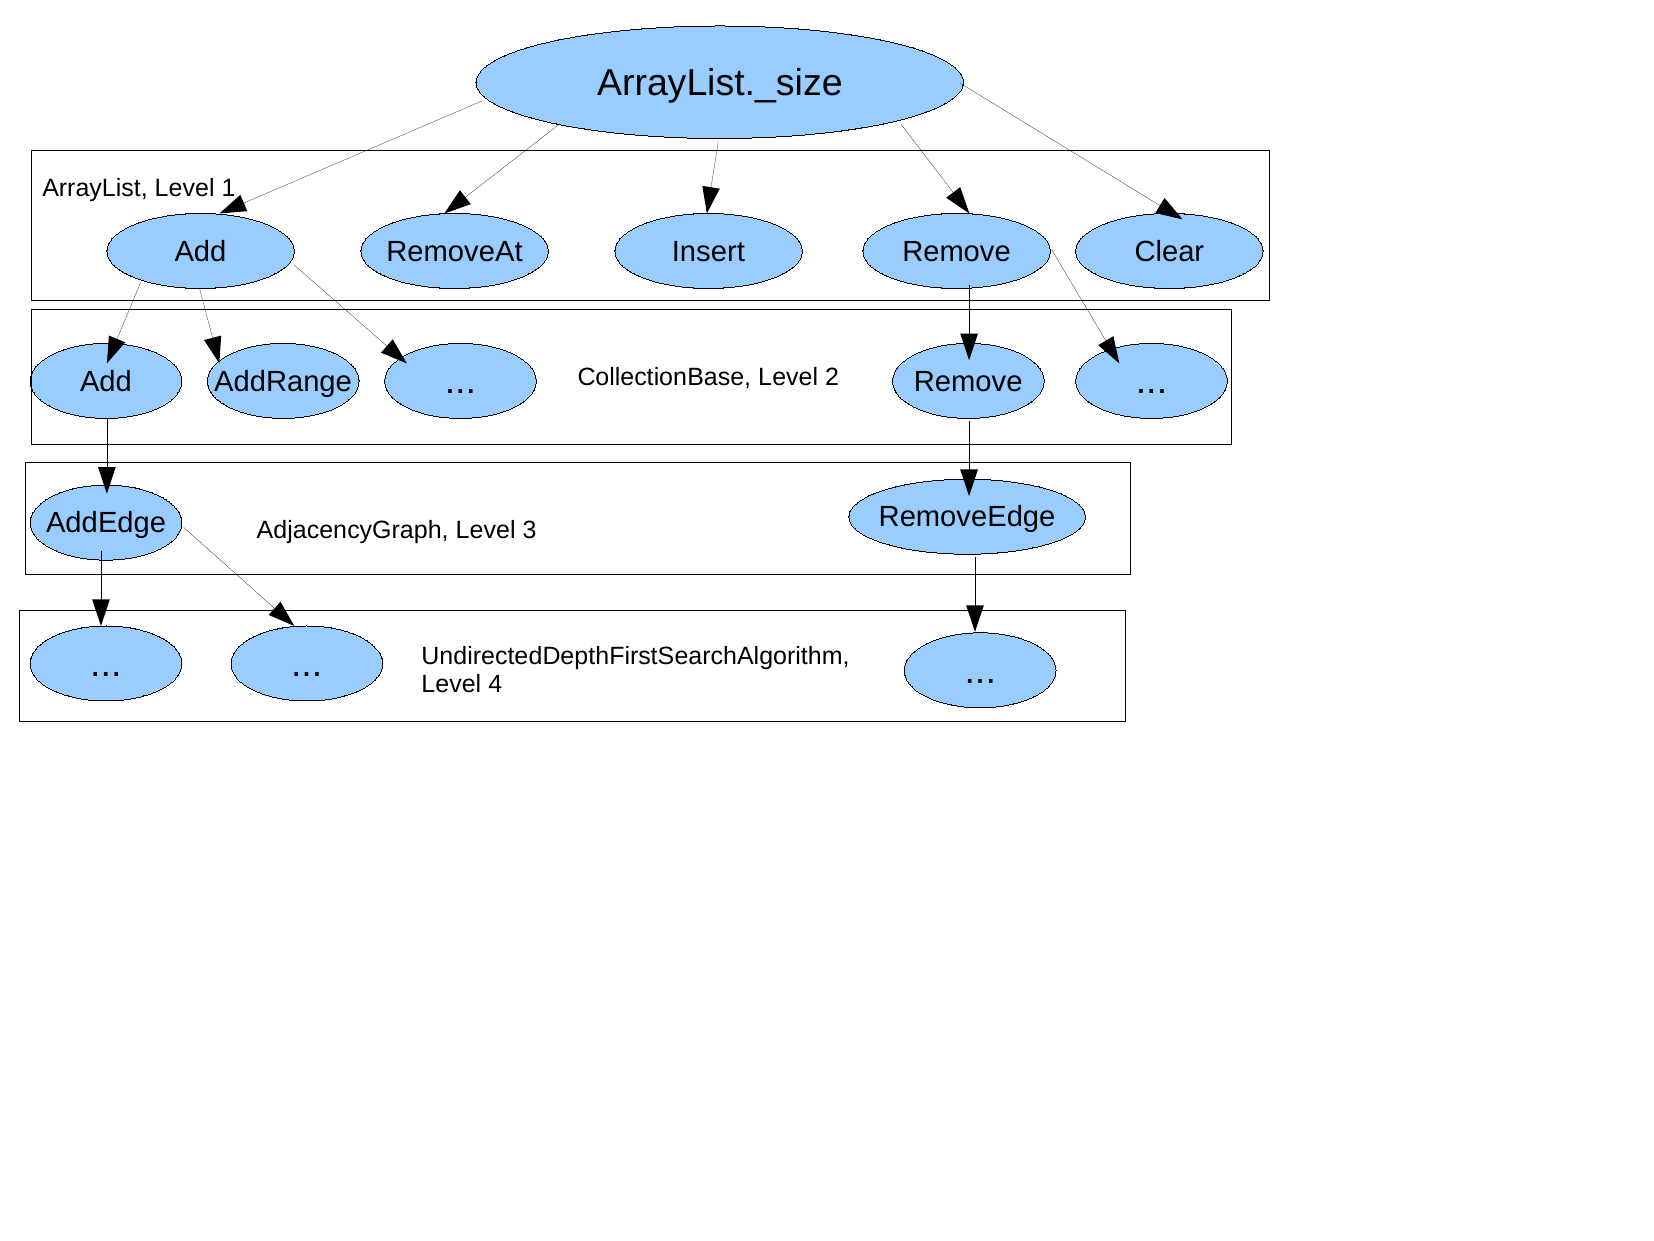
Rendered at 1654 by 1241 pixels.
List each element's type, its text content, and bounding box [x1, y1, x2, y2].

text_box [31, 309, 1232, 445]
text_box [19, 610, 1126, 722]
text_box [25, 462, 1131, 575]
text_box ArrayList._size [475, 25, 964, 139]
text_box [31, 150, 1270, 301]
